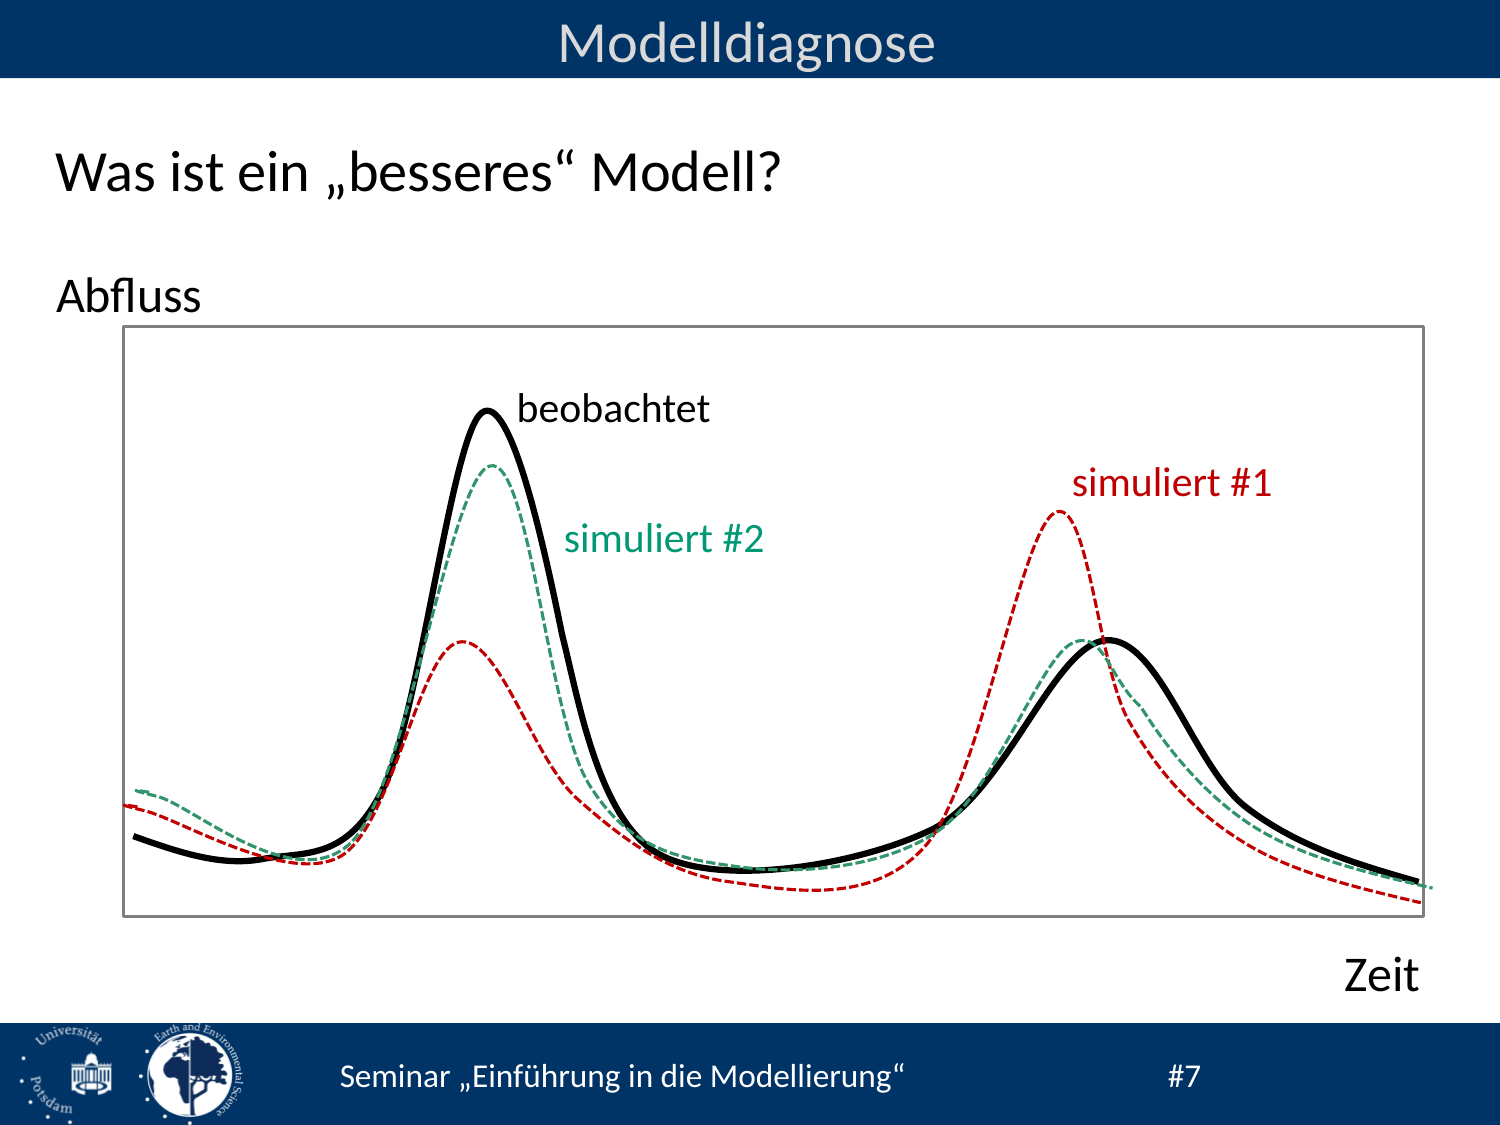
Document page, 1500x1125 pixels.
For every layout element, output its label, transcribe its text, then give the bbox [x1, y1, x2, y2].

text_box simuliert #2 [549, 503, 904, 569]
text_box Zeit [1181, 933, 1436, 1009]
text_box simuliert #1 [1057, 447, 1412, 513]
text_box Modelldiagnose [0, 0, 1495, 75]
text_box Was ist ein „besseres“ Modell? [41, 125, 845, 211]
picture [139, 1023, 243, 1125]
text_box beobachtet [501, 373, 857, 439]
text_box Abfluss [41, 255, 296, 331]
